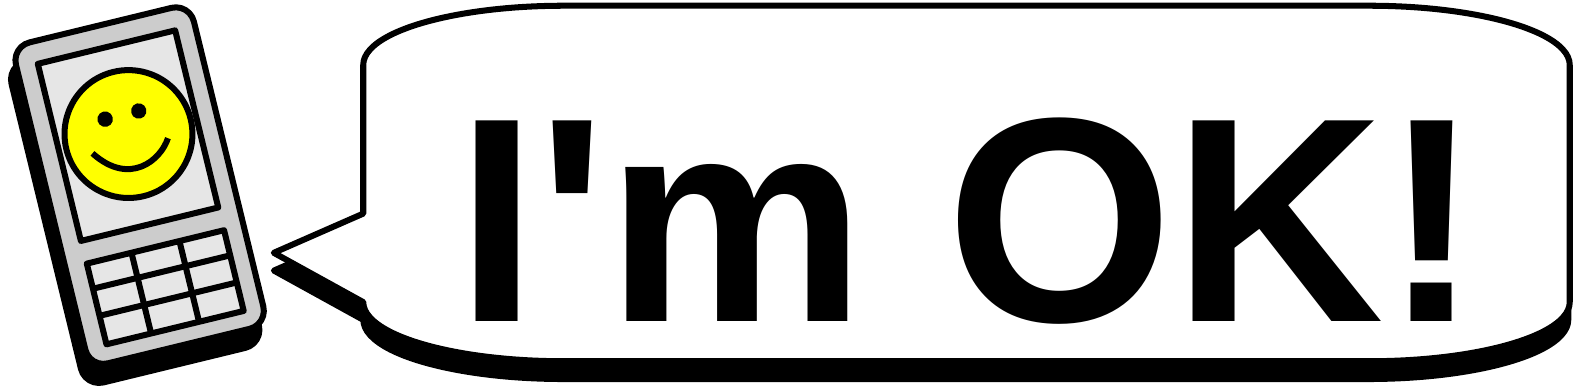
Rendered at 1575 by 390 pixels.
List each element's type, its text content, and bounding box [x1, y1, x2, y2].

text_box I'm OK! [441, 50, 1497, 357]
text_box [273, 5, 1570, 380]
text_box [10, 7, 264, 383]
